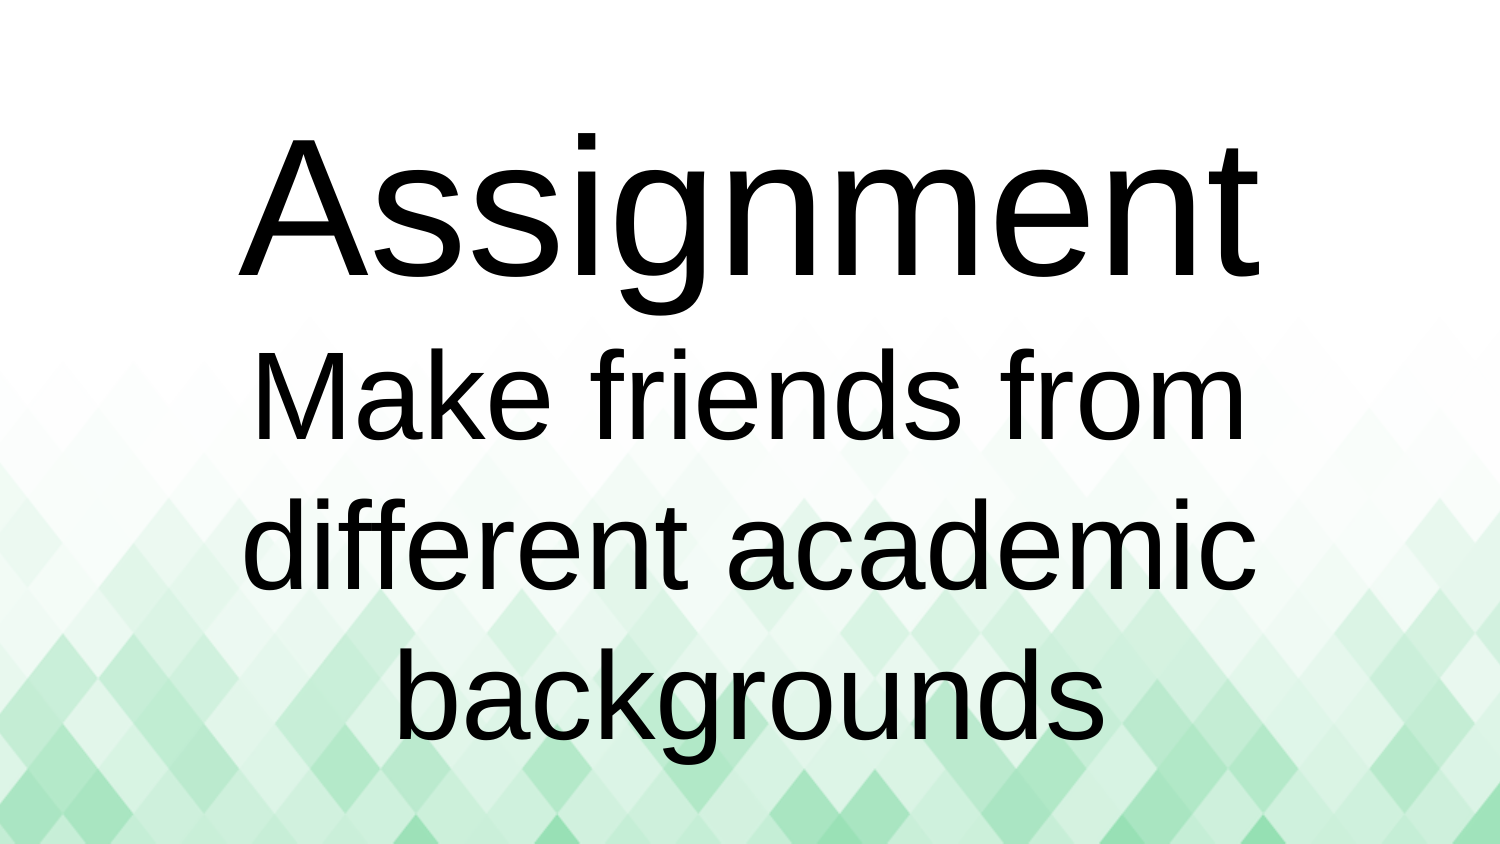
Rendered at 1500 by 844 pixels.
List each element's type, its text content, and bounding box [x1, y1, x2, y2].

title Assignment Make friends from different academic backgrounds [51, 64, 1449, 781]
picture [0, 0, 1500, 844]
